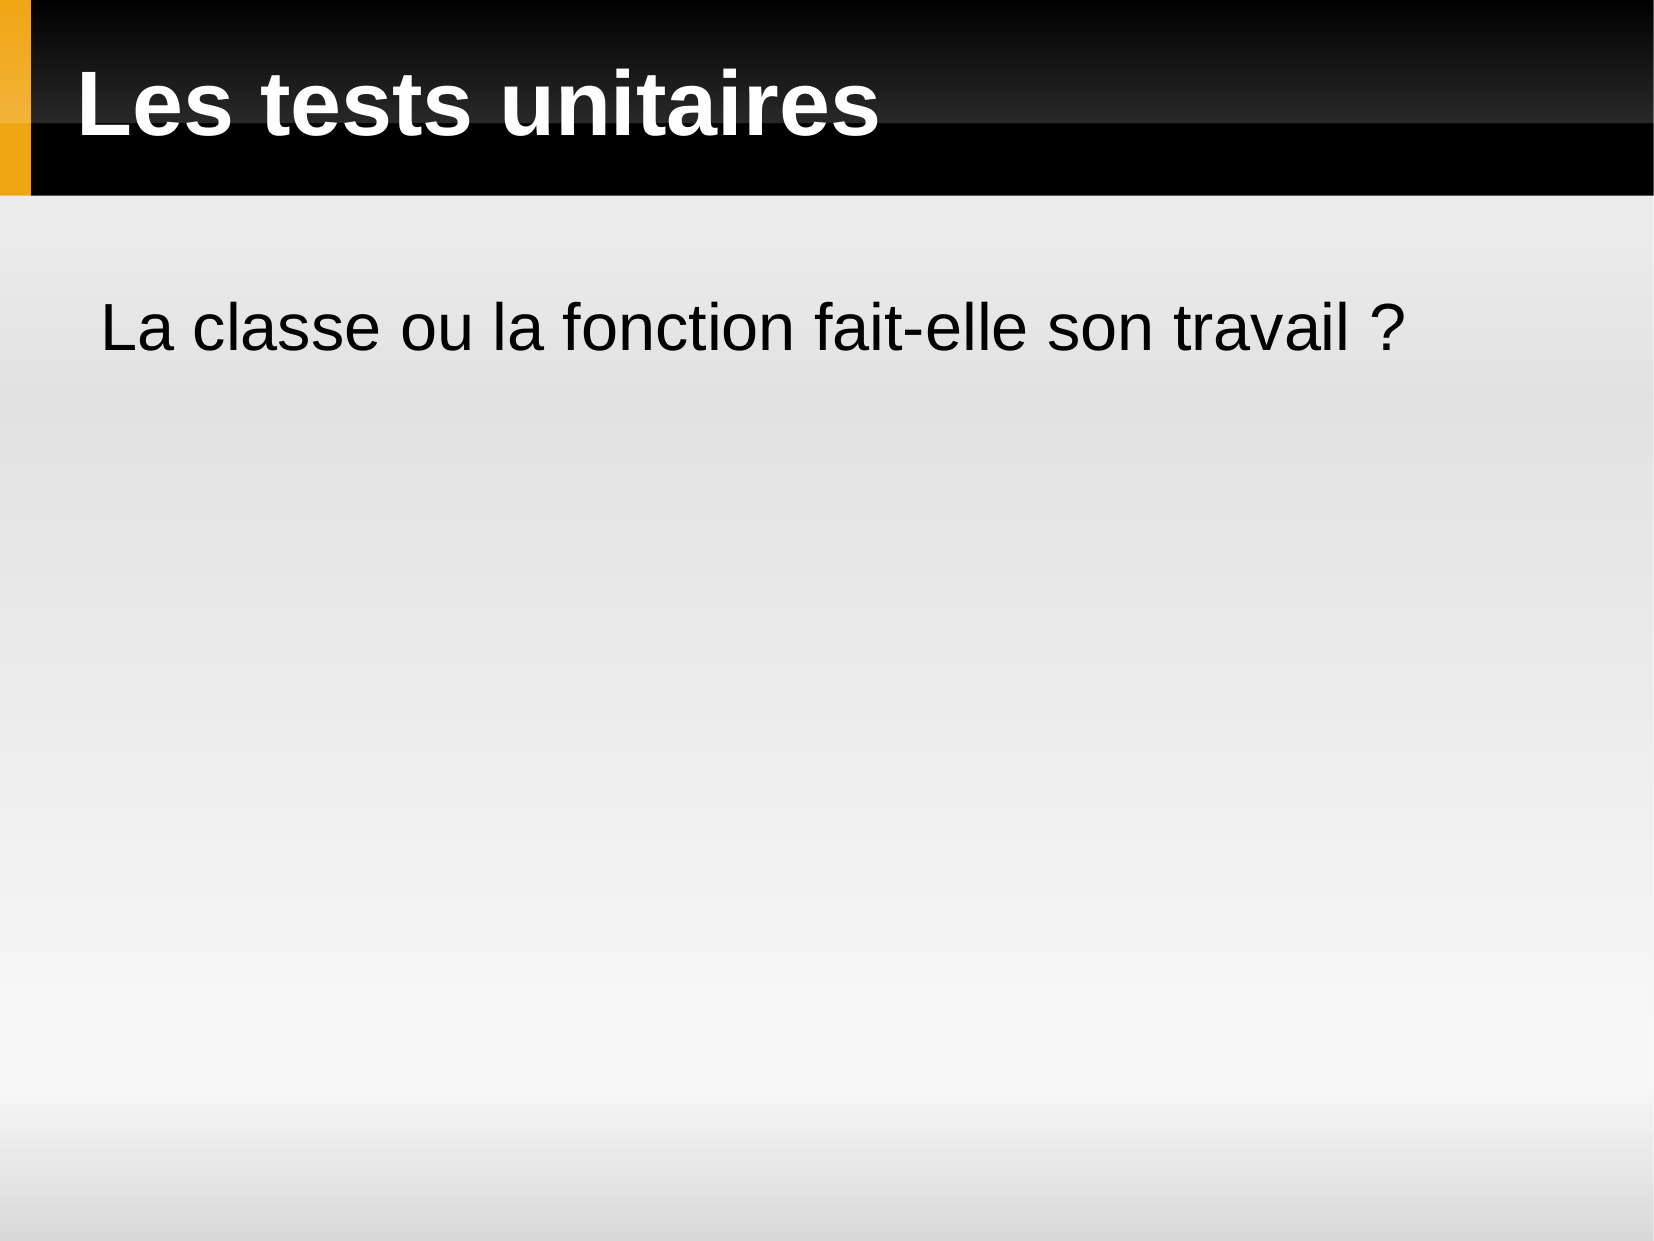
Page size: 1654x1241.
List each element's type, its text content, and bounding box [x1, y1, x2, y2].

picture [0, 0, 1654, 1241]
title Les tests unitaires [76, 7, 1565, 200]
list La classe ou la fonction fait-elle son travail ? [82, 290, 1571, 1094]
